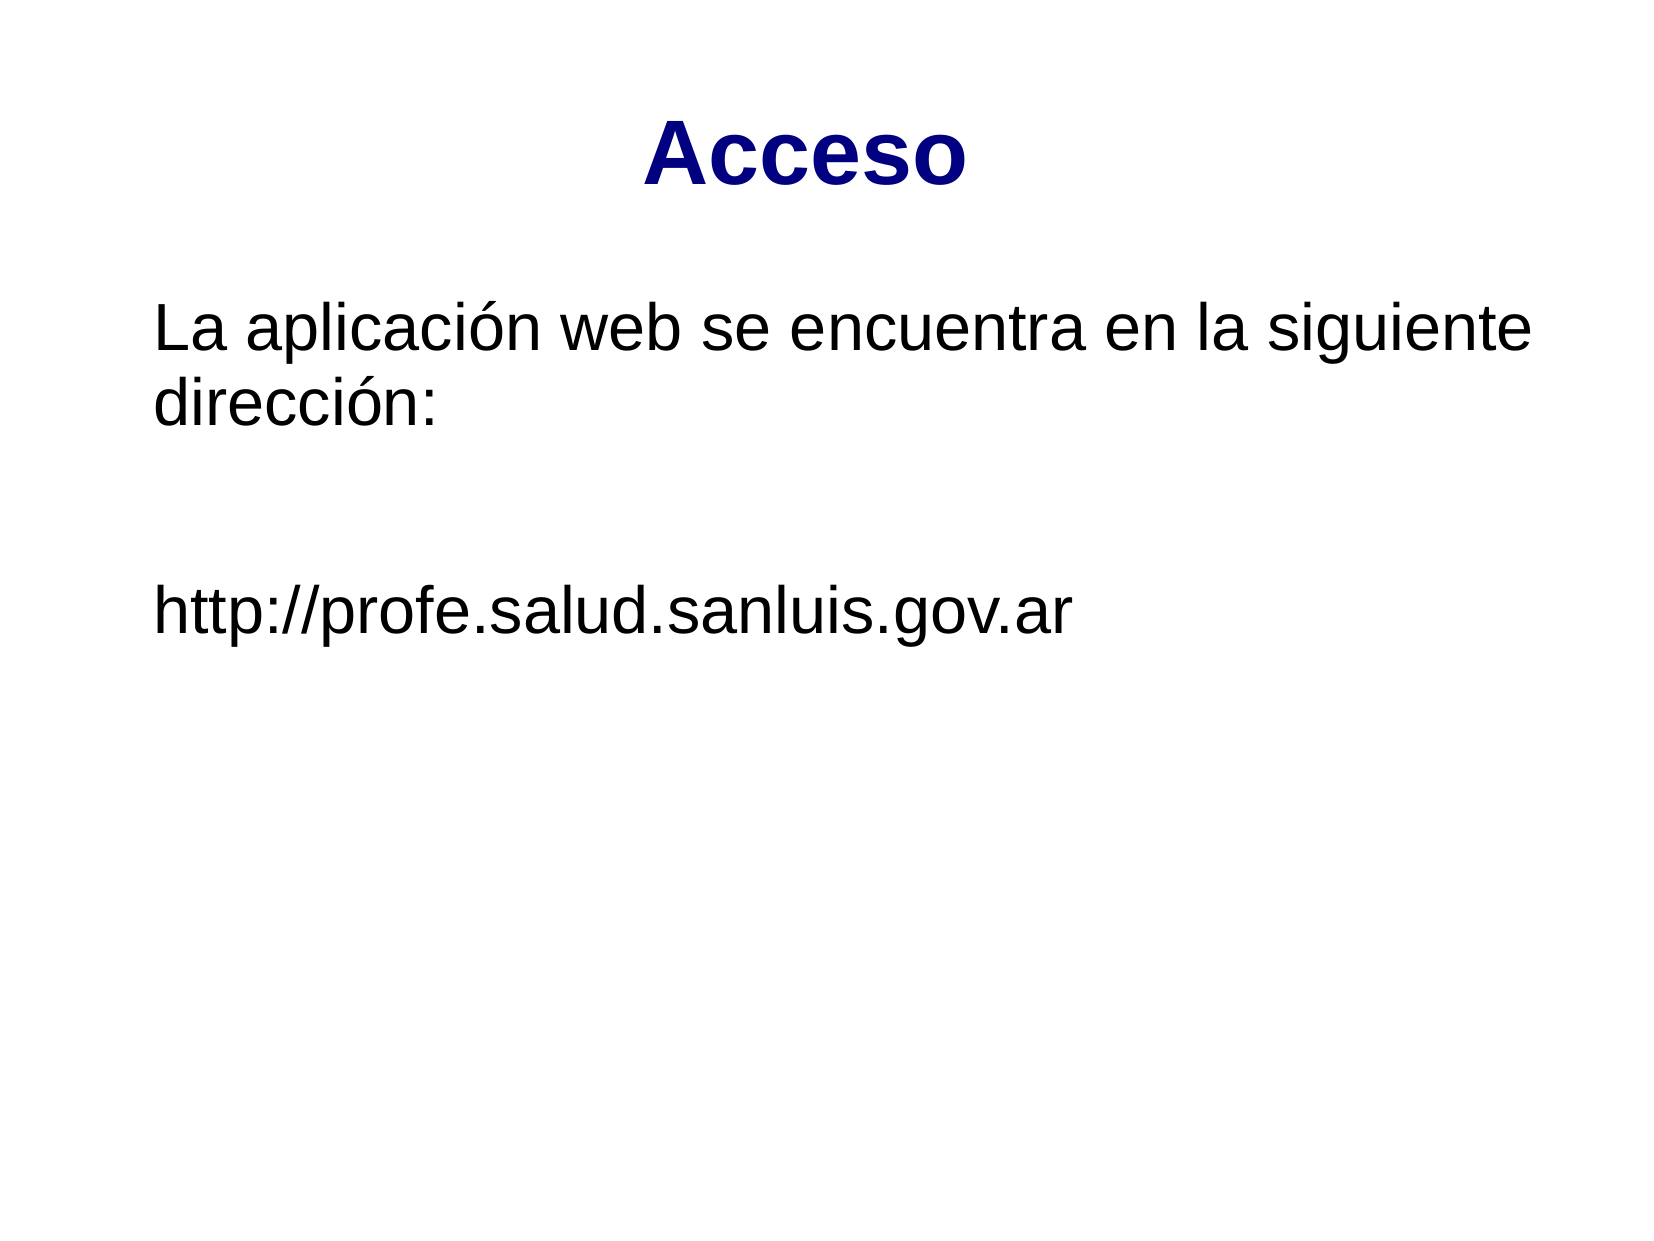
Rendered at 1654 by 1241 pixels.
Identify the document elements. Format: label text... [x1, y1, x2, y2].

title Acceso [82, 49, 1571, 257]
list La aplicación web se encuentra en la siguiente dirección: http://profe.salud.sanluis.gov.ar [82, 290, 1538, 1010]
